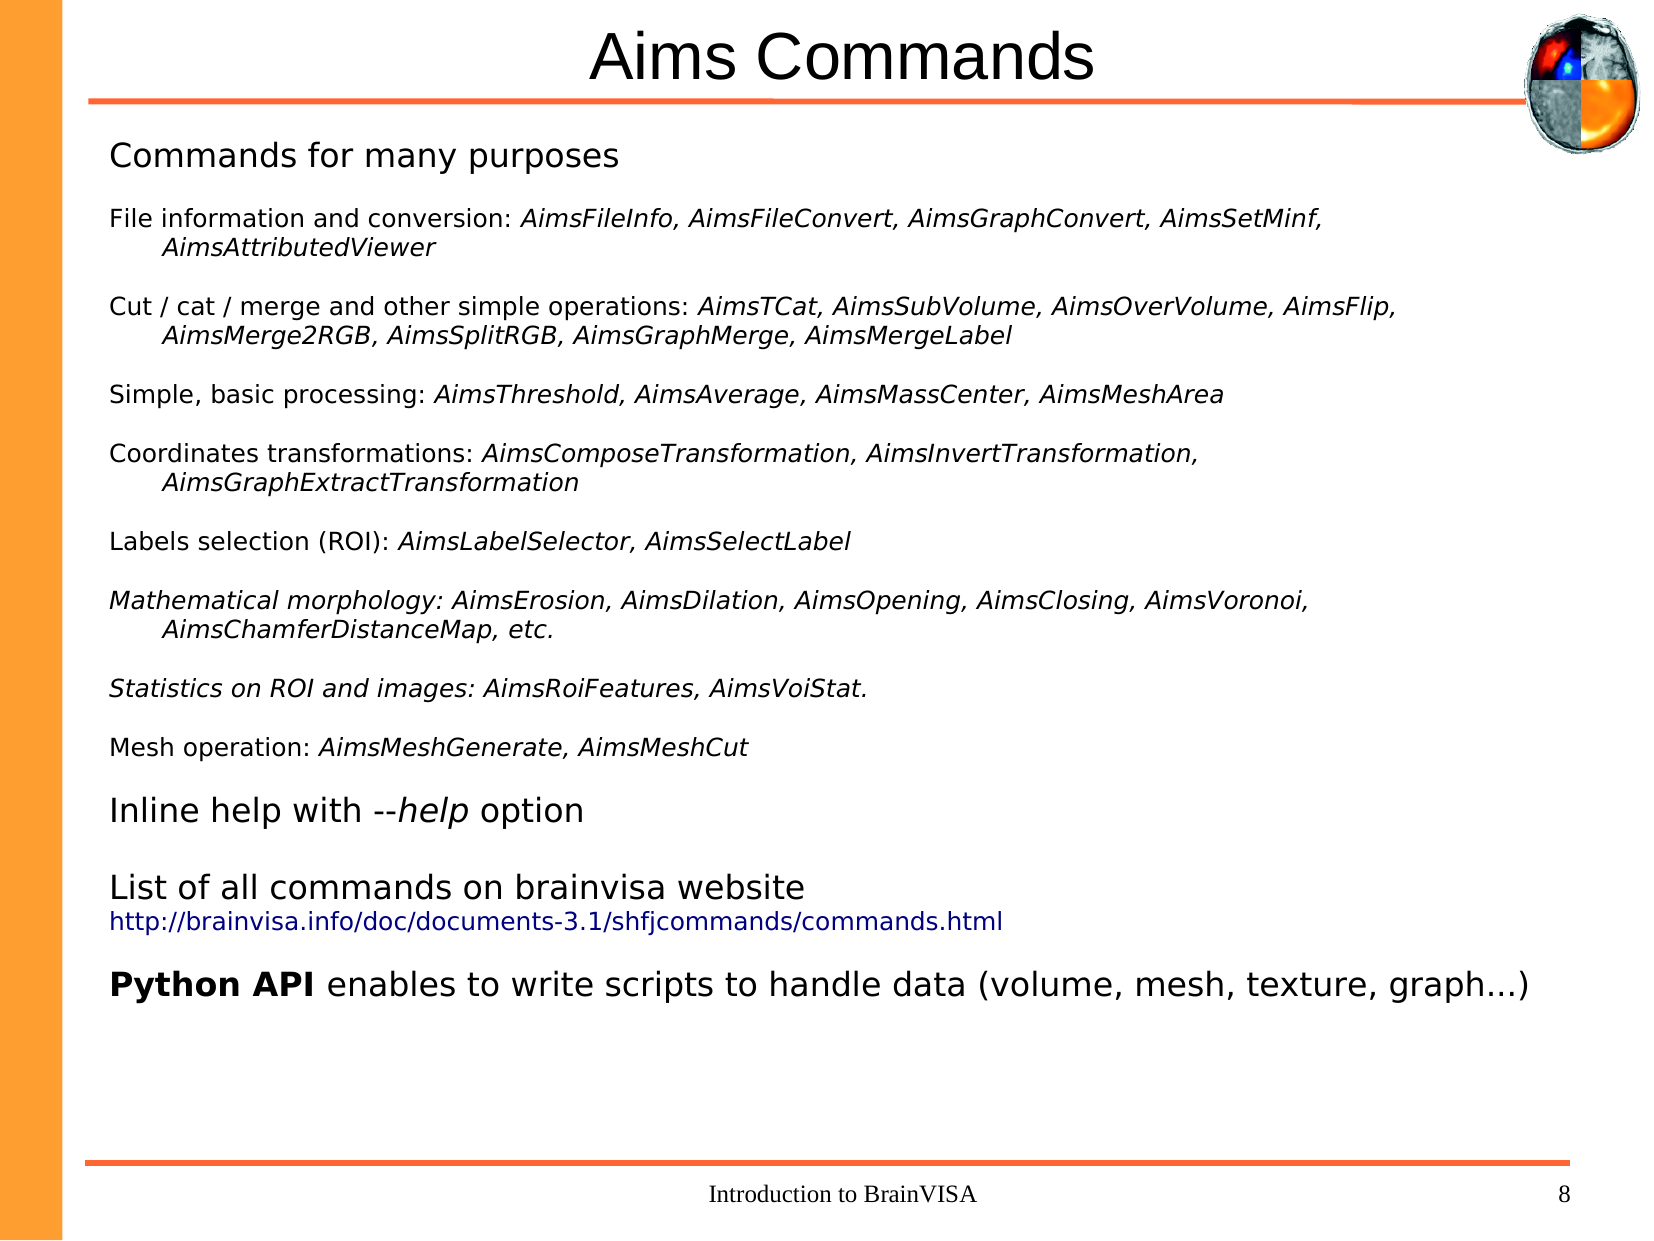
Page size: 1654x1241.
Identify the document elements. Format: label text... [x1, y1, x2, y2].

list Commands for many purposes File information and conversion: AimsFileInfo, AimsFileConvert, AimsGraphConvert, AimsSetMinf, AimsAttributedViewer Cut / cat / merge and other simple operations: AimsTCat, AimsSubVolume, AimsOverVolume, AimsFlip, AimsMerge2RGB, AimsSplitRGB, AimsGraphMerge, AimsMergeLabel Simple, basic processing: AimsThreshold, AimsAverage, AimsMassCenter, AimsMeshArea Coordinates transformations: AimsComposeTransformation, AimsInvertTransformation, AimsGraphExtractTransformation Labels selection (ROI): AimsLabelSelector, AimsSelectLabel Mathematical morphology: AimsErosion, AimsDilation, AimsOpening, AimsClosing, AimsVoronoi, AimsChamferDistanceMap, etc. Statistics on ROI and images: AimsRoiFeatures, AimsVoiStat. Mesh operation: AimsMeshGenerate, AimsMeshCut Inline help with --help option List of all commands on brainvisa website http://brainvisa.info/doc/documents-3.1/shfjcommands/commands.html Python API enables to write scripts to handle data (volume, mesh, texture, graph...) [91, 136, 1571, 1108]
picture [1523, 13, 1642, 156]
title Aims Commands [88, 15, 1598, 98]
